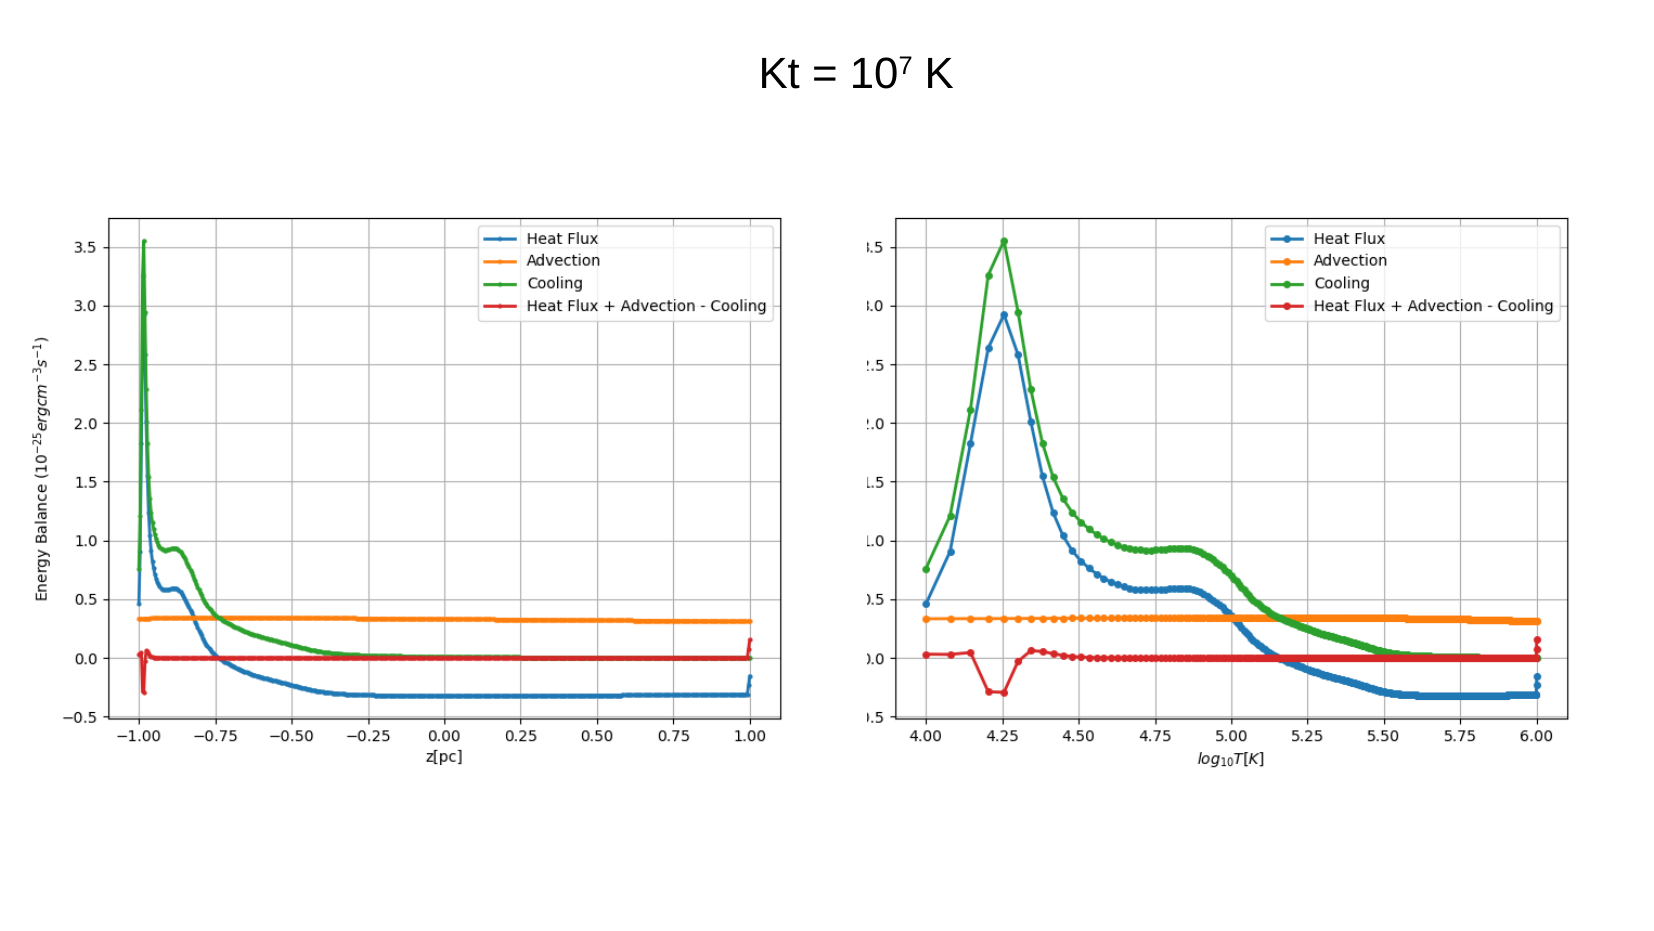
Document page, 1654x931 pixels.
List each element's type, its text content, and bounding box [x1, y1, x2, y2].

picture [0, 140, 1654, 790]
text_box Kt = 107 K [590, 29, 1123, 119]
